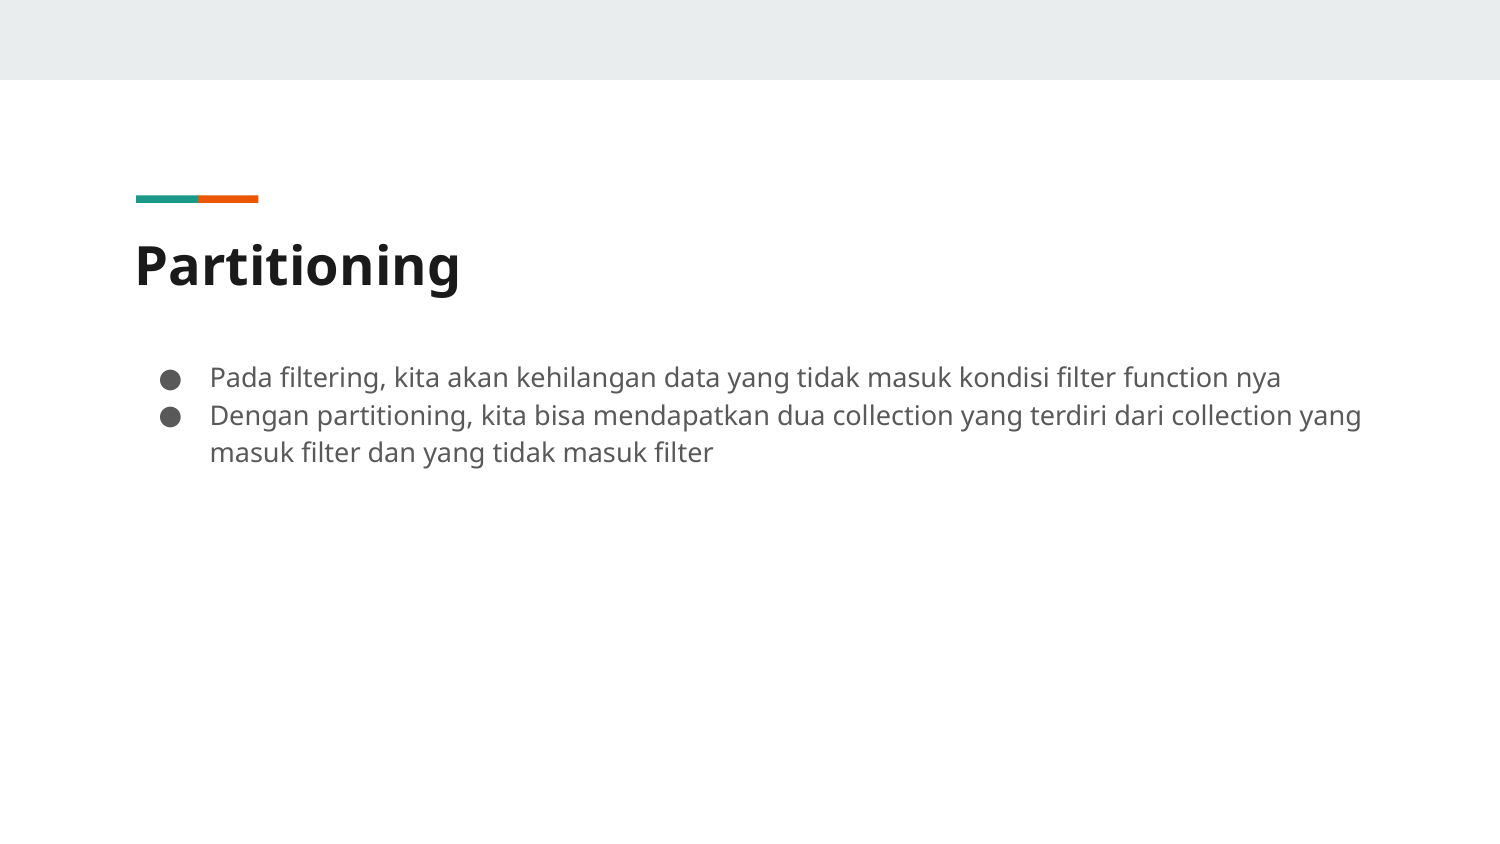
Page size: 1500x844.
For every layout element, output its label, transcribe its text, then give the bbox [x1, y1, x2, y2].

title Partitioning [119, 216, 1381, 305]
list Pada filtering, kita akan kehilangan data yang tidak masuk kondisi filter function nya Dengan partitioning, kita bisa mendapatkan dua collection yang terdiri dari collection yang masuk filter dan yang tidak masuk filter [119, 341, 1381, 712]
